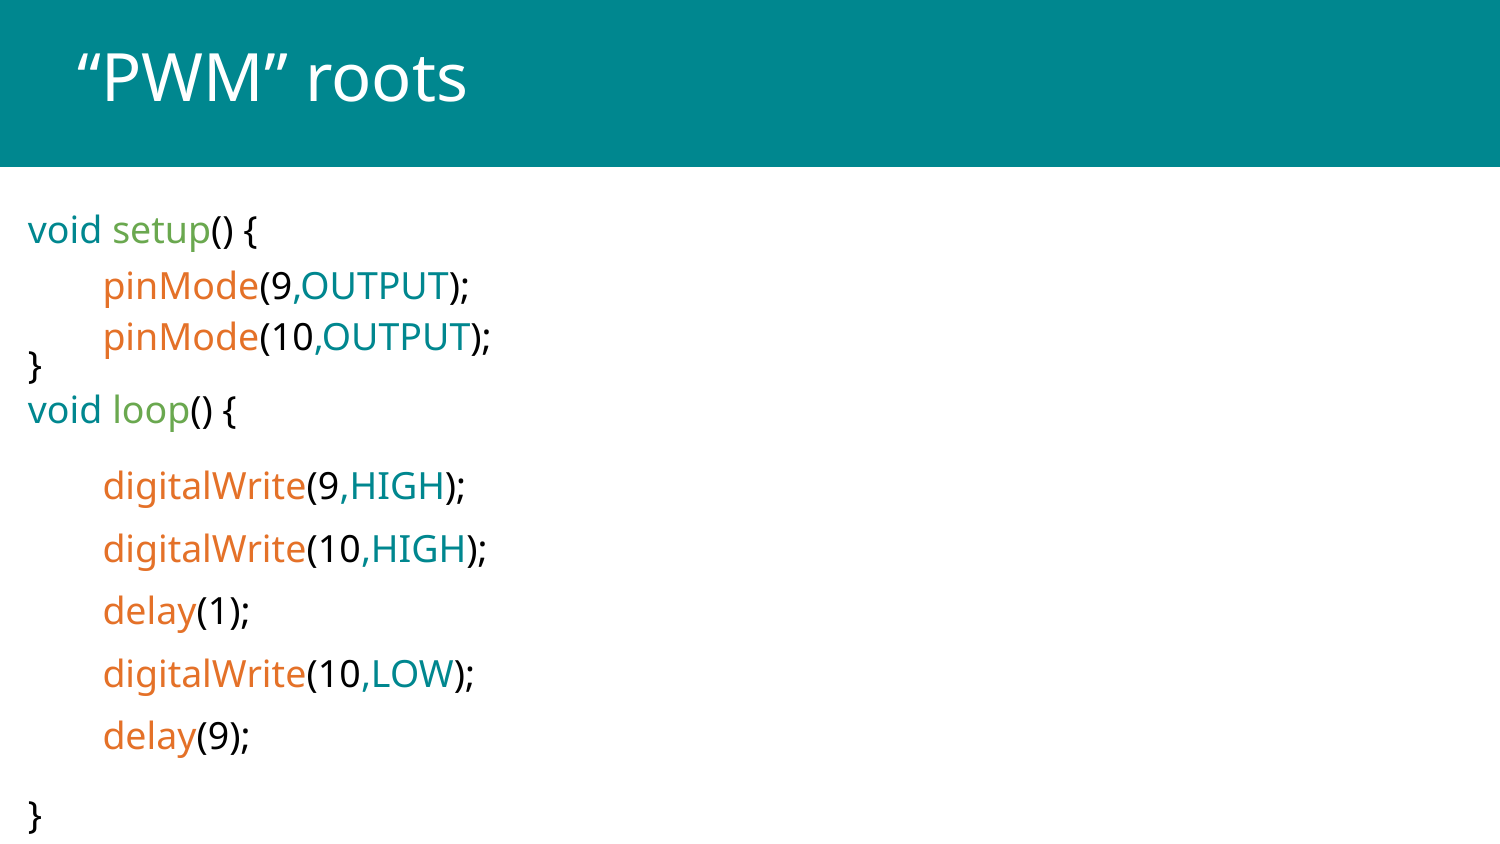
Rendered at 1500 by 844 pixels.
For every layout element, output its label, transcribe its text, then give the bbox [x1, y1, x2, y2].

title “PWM” roots [62, 20, 1411, 146]
text_box delay(9); [12, 697, 1461, 767]
text_box digitalWrite(9,HIGH); [12, 447, 1461, 509]
text_box delay(1); [12, 572, 1461, 634]
text_box digitalWrite(10,HIGH); [12, 509, 1461, 572]
text_box void setup() { } void loop() { } [12, 191, 1462, 812]
text_box digitalWrite(10,LOW); [12, 634, 1461, 697]
text_box pinMode(9,OUTPUT); [12, 247, 1461, 298]
text_box pinMode(10,OUTPUT); [12, 298, 1461, 358]
